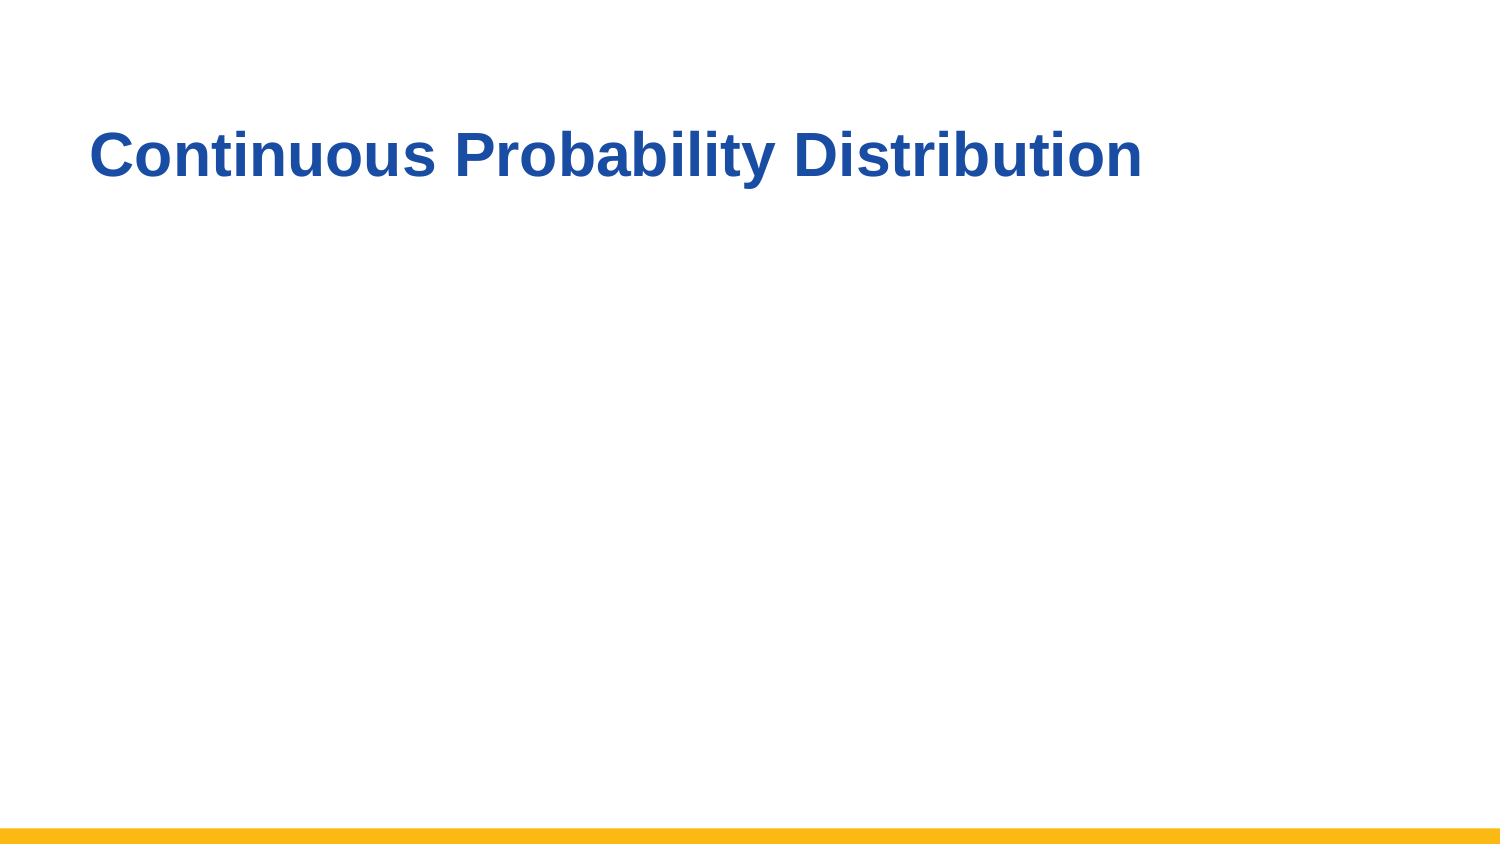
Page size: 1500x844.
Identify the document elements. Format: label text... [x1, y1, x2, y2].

text_box Continuous Probability Distribution [74, 0, 1425, 197]
